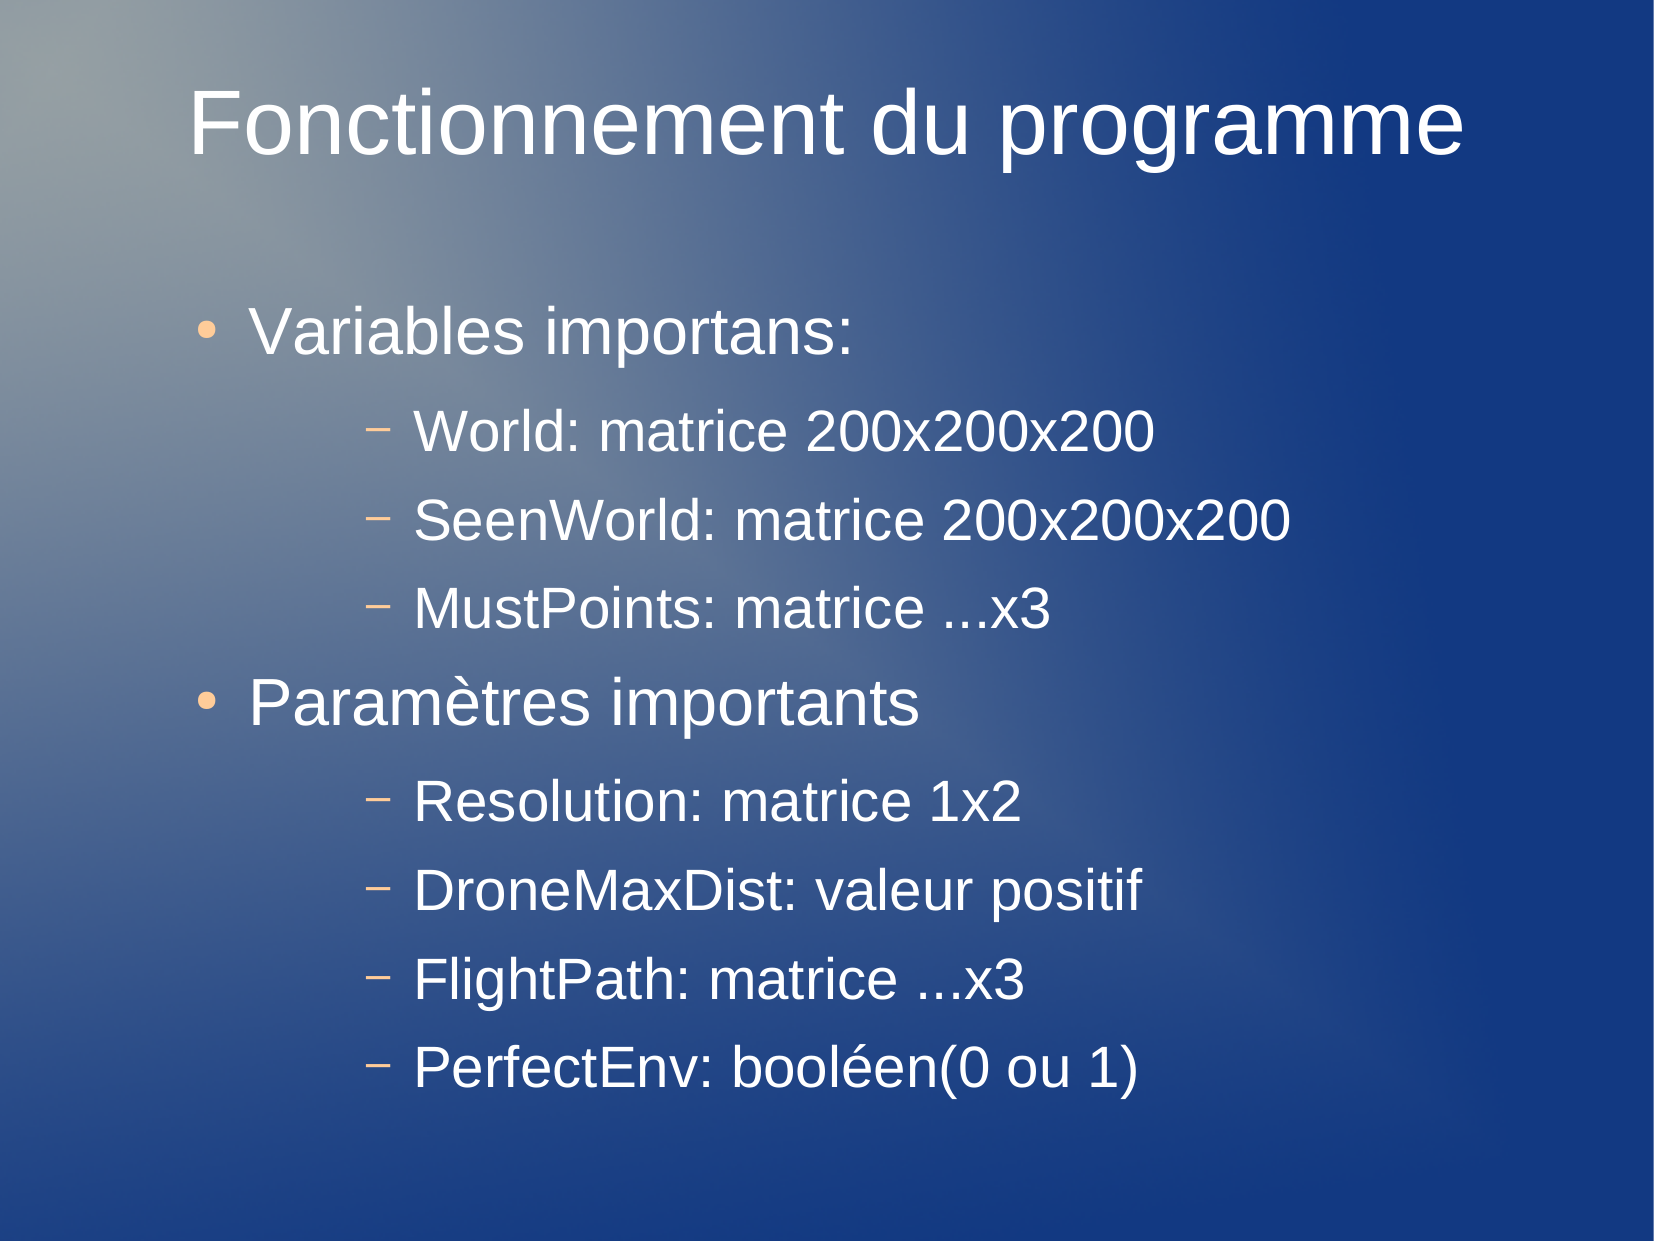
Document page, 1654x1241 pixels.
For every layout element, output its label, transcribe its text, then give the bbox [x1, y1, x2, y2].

list Variables importans: World: matrice 200x200x200 SeenWorld: matrice 200x200x200 MustPoints: matrice ...x3 Paramètres importants Resolution: matrice 1x2 DroneMaxDist: valeur positif FlightPath: matrice ...x3 PerfectEnv: booléen(0 ou 1) [177, 294, 1568, 1099]
picture [0, 0, 1654, 1241]
title Fonctionnement du programme [121, 19, 1534, 227]
